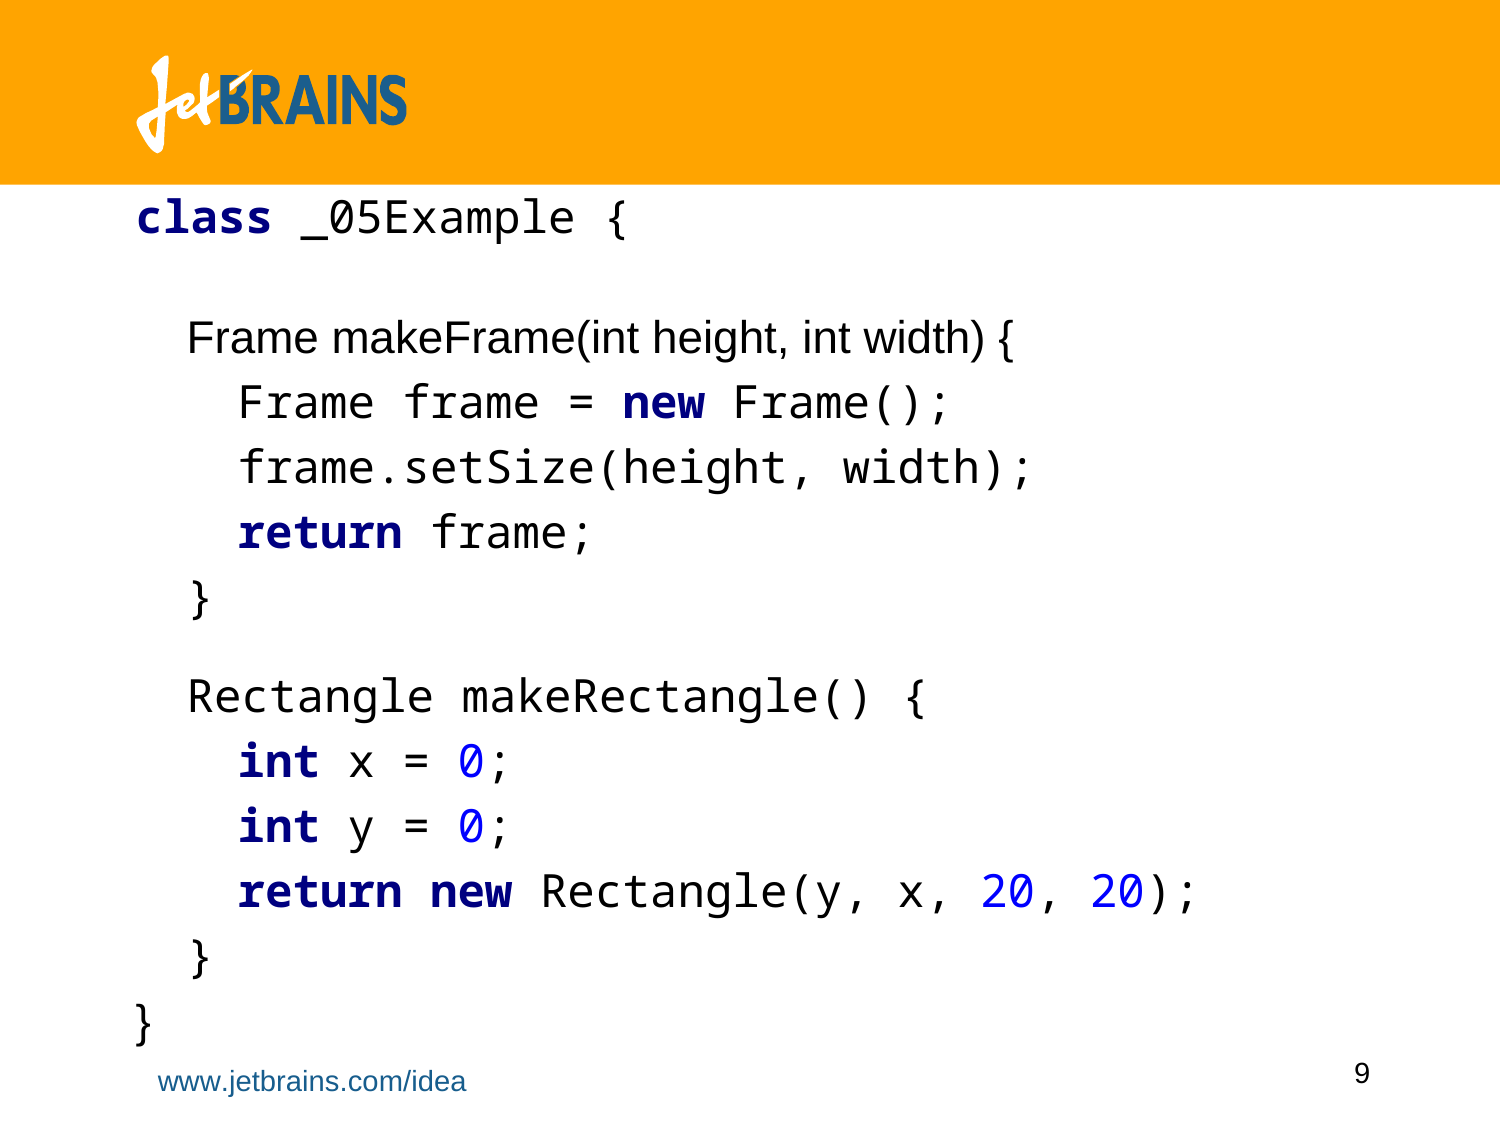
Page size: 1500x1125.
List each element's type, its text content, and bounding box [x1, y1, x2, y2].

subtitle class _05Example { Frame makeFrame(int height, int width) { Frame frame = new Frame(); frame.setSize(height, width); return frame; } Rectangle makeRectangle() { int x = 0; int y = 0; return new Rectangle(y, x, 20, 20); } } [135, 193, 1377, 1069]
